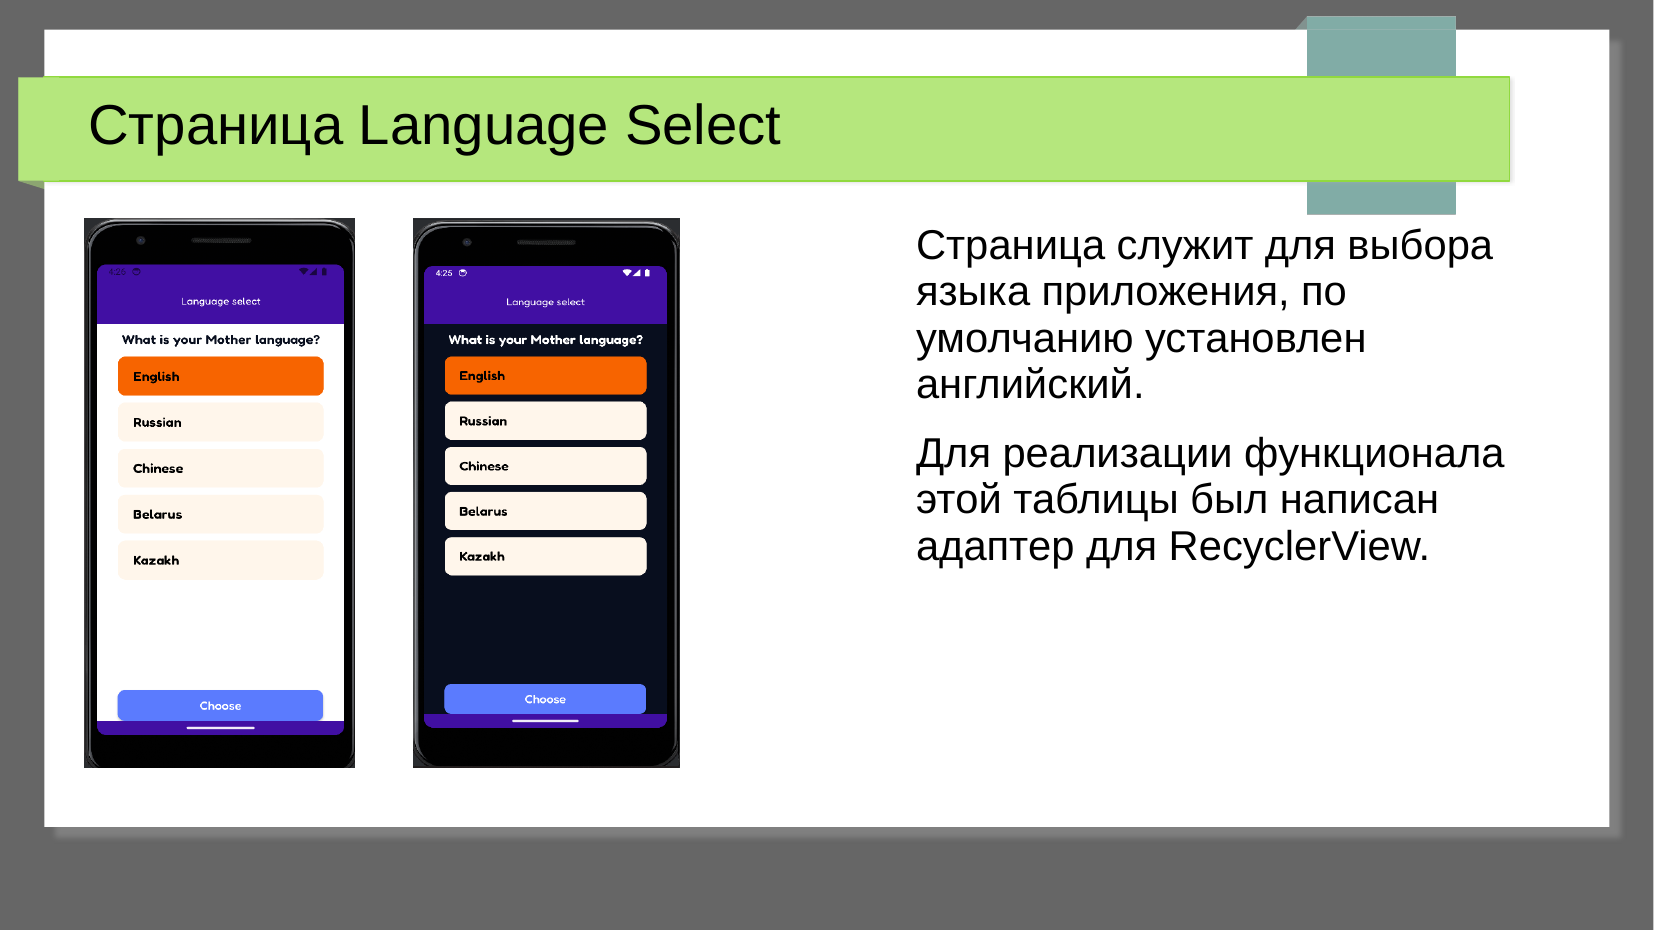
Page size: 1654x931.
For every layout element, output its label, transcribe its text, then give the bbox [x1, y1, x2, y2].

picture [413, 218, 680, 768]
list Страница служит для выбора языка приложения, по умолчанию установлен английский. Для реализации функционала этой таблицы был написан адаптер для RecyclerView. [845, 221, 1566, 813]
title Страница Language Select [88, 73, 1506, 178]
picture [84, 218, 355, 768]
